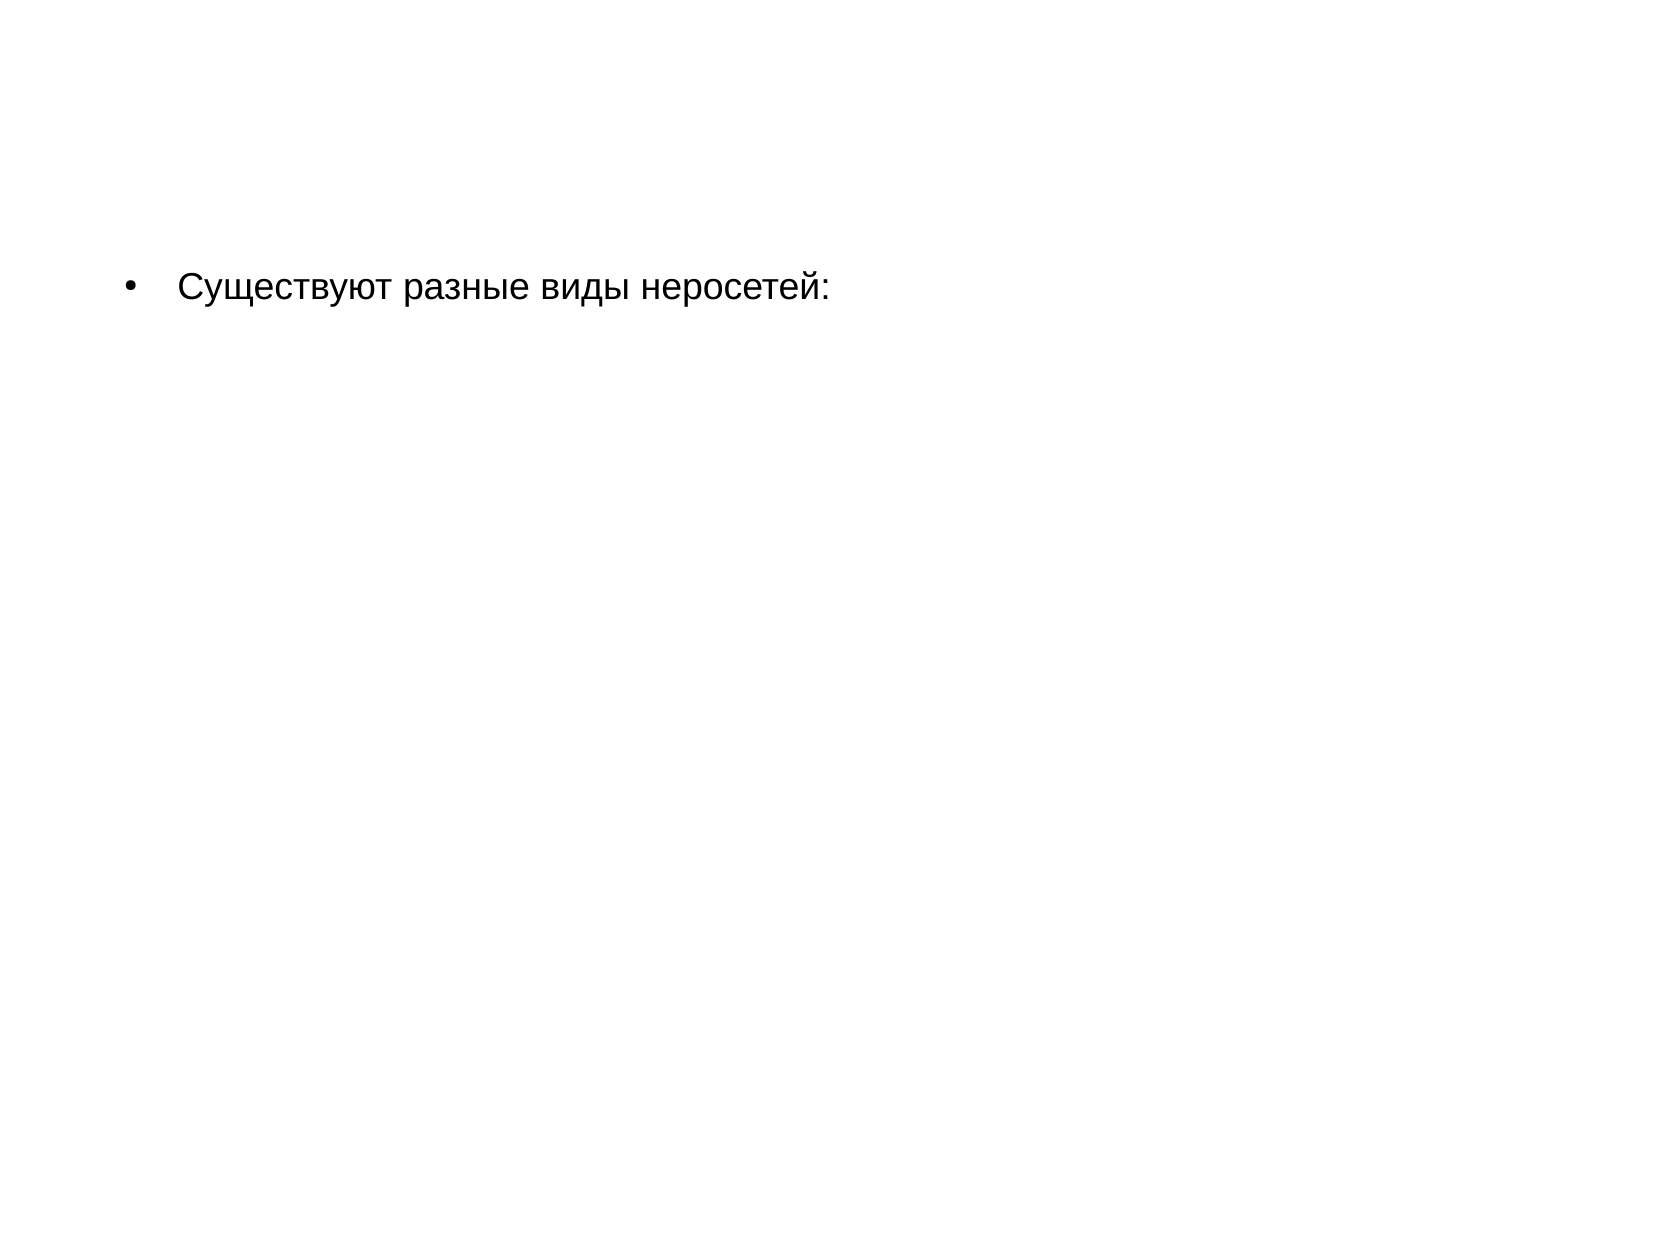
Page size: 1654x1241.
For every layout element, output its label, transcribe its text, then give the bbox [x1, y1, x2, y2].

list Существуют разные виды неросетей: [106, 265, 1595, 1085]
